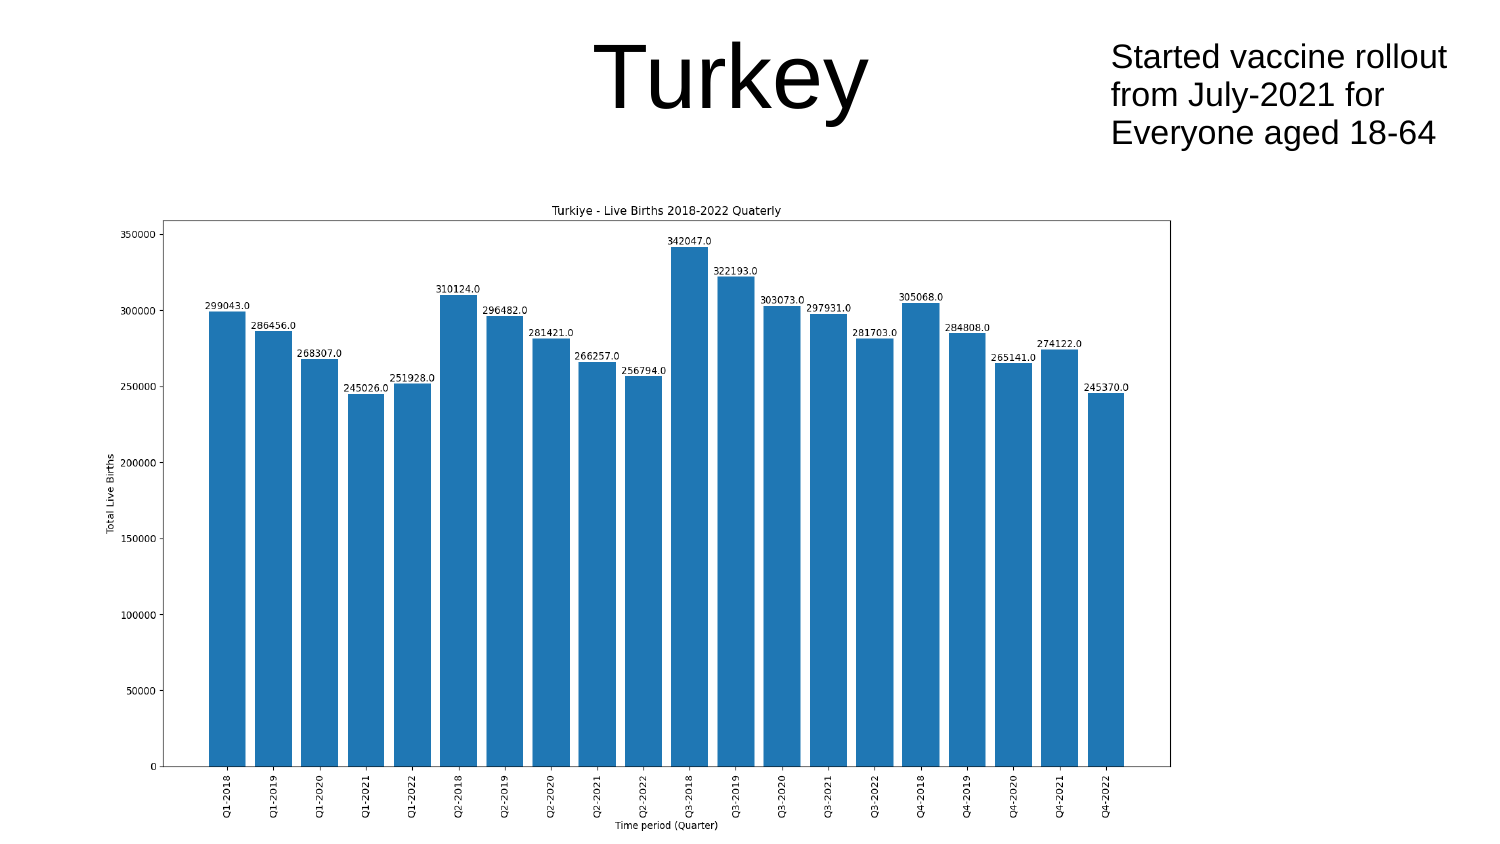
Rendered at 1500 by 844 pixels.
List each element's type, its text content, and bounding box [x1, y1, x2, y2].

title Turkey [67, 6, 1418, 148]
picture [0, 135, 1300, 844]
text_box Started vaccine rollout from July-2021 for Everyone aged 18-64 [1096, 29, 1477, 159]
